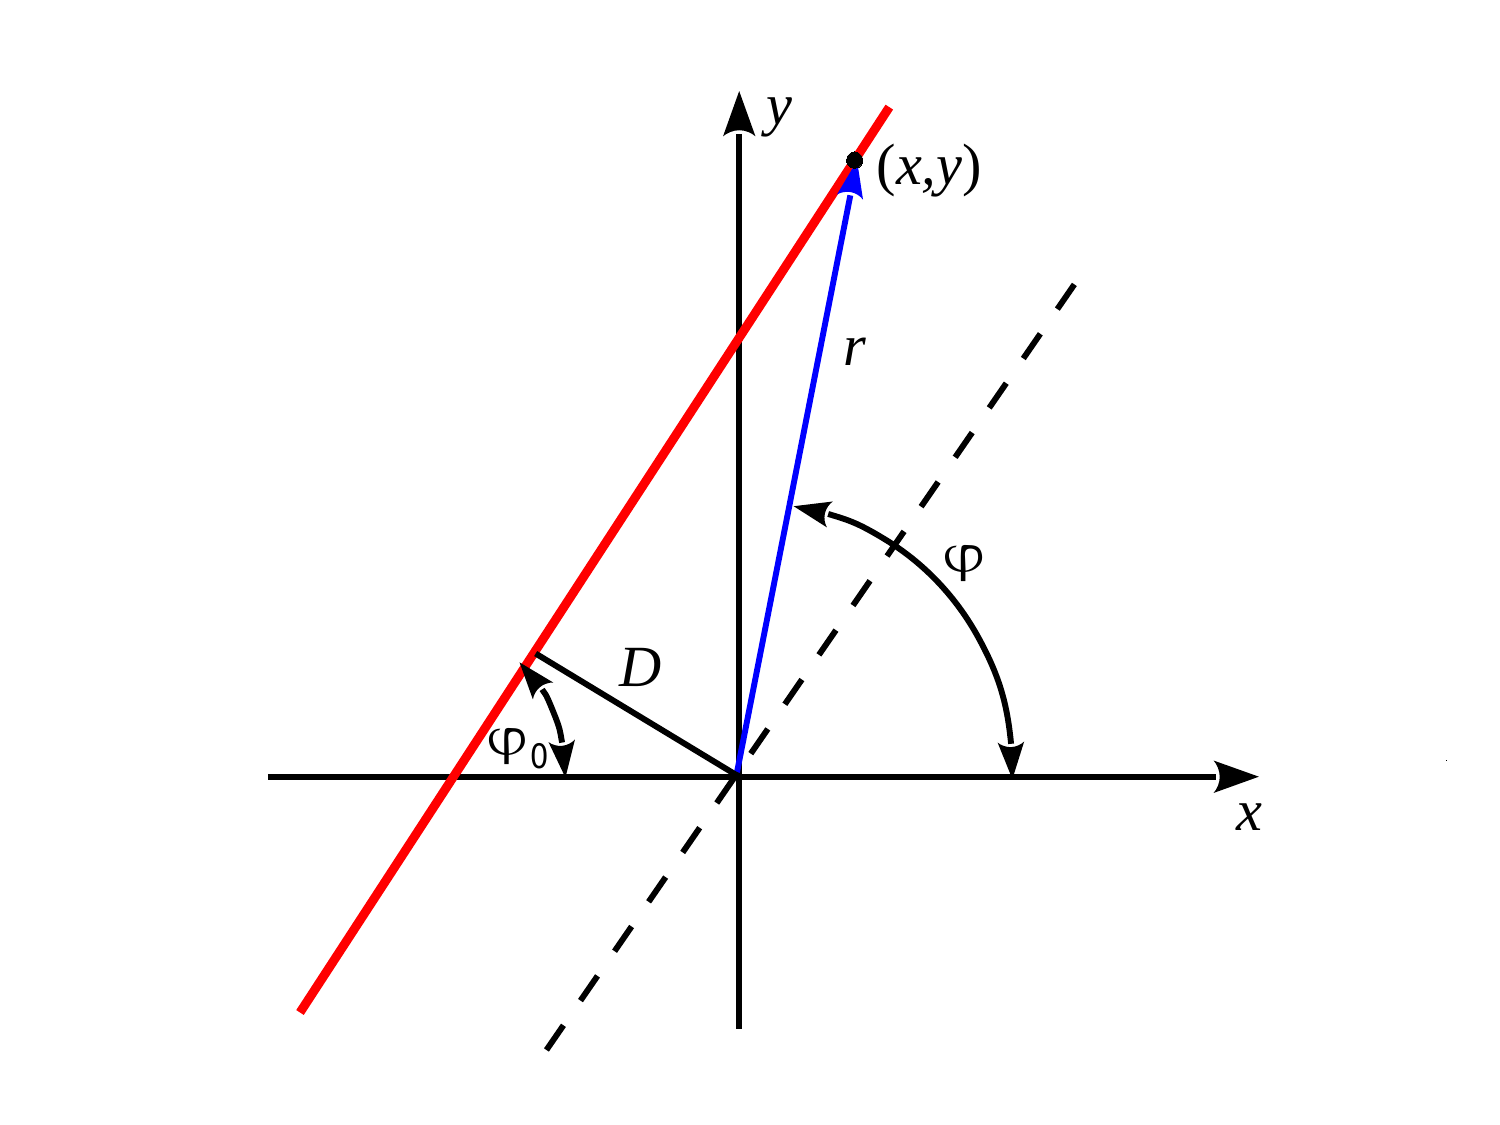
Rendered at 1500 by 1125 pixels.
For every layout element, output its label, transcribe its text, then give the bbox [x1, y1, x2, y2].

text_box (x,y) [876, 128, 1036, 193]
text_box [846, 151, 863, 169]
chart [937, 519, 993, 586]
text_box r [843, 308, 902, 374]
text_box y [766, 67, 824, 133]
chart [481, 702, 556, 777]
text_box x [1236, 773, 1294, 838]
text_box D [619, 630, 698, 711]
